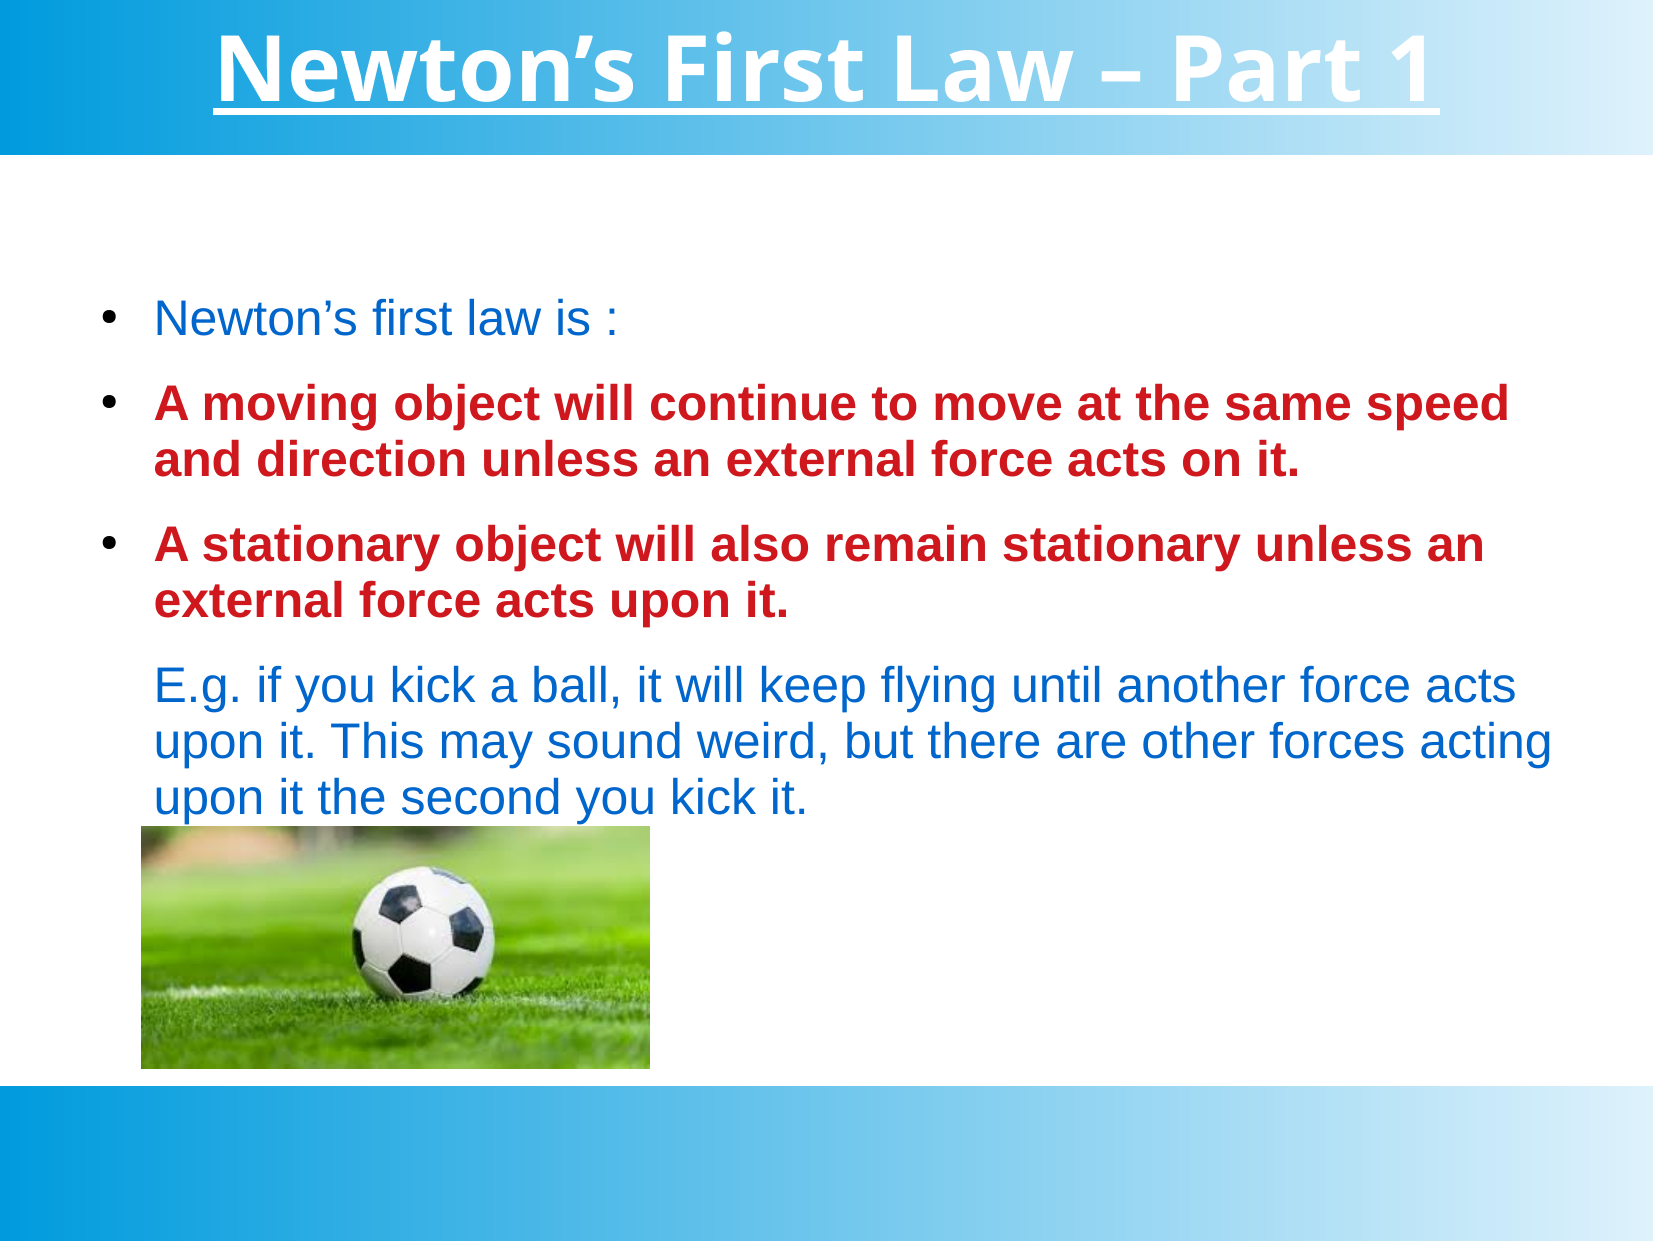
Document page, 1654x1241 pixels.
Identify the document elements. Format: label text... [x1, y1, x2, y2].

picture [141, 826, 650, 1069]
title Newton’s First Law – Part 1 [82, 13, 1571, 119]
list Newton’s first law is : A moving object will continue to move at the same speed and direction unless an external force acts on it. A stationary object will also remain stationary unless an external force acts upon it. E.g. if you kick a ball, it will keep flying until another force acts upon it. This may sound weird, but there are other forces acting upon it the second you kick it. [82, 290, 1571, 1010]
